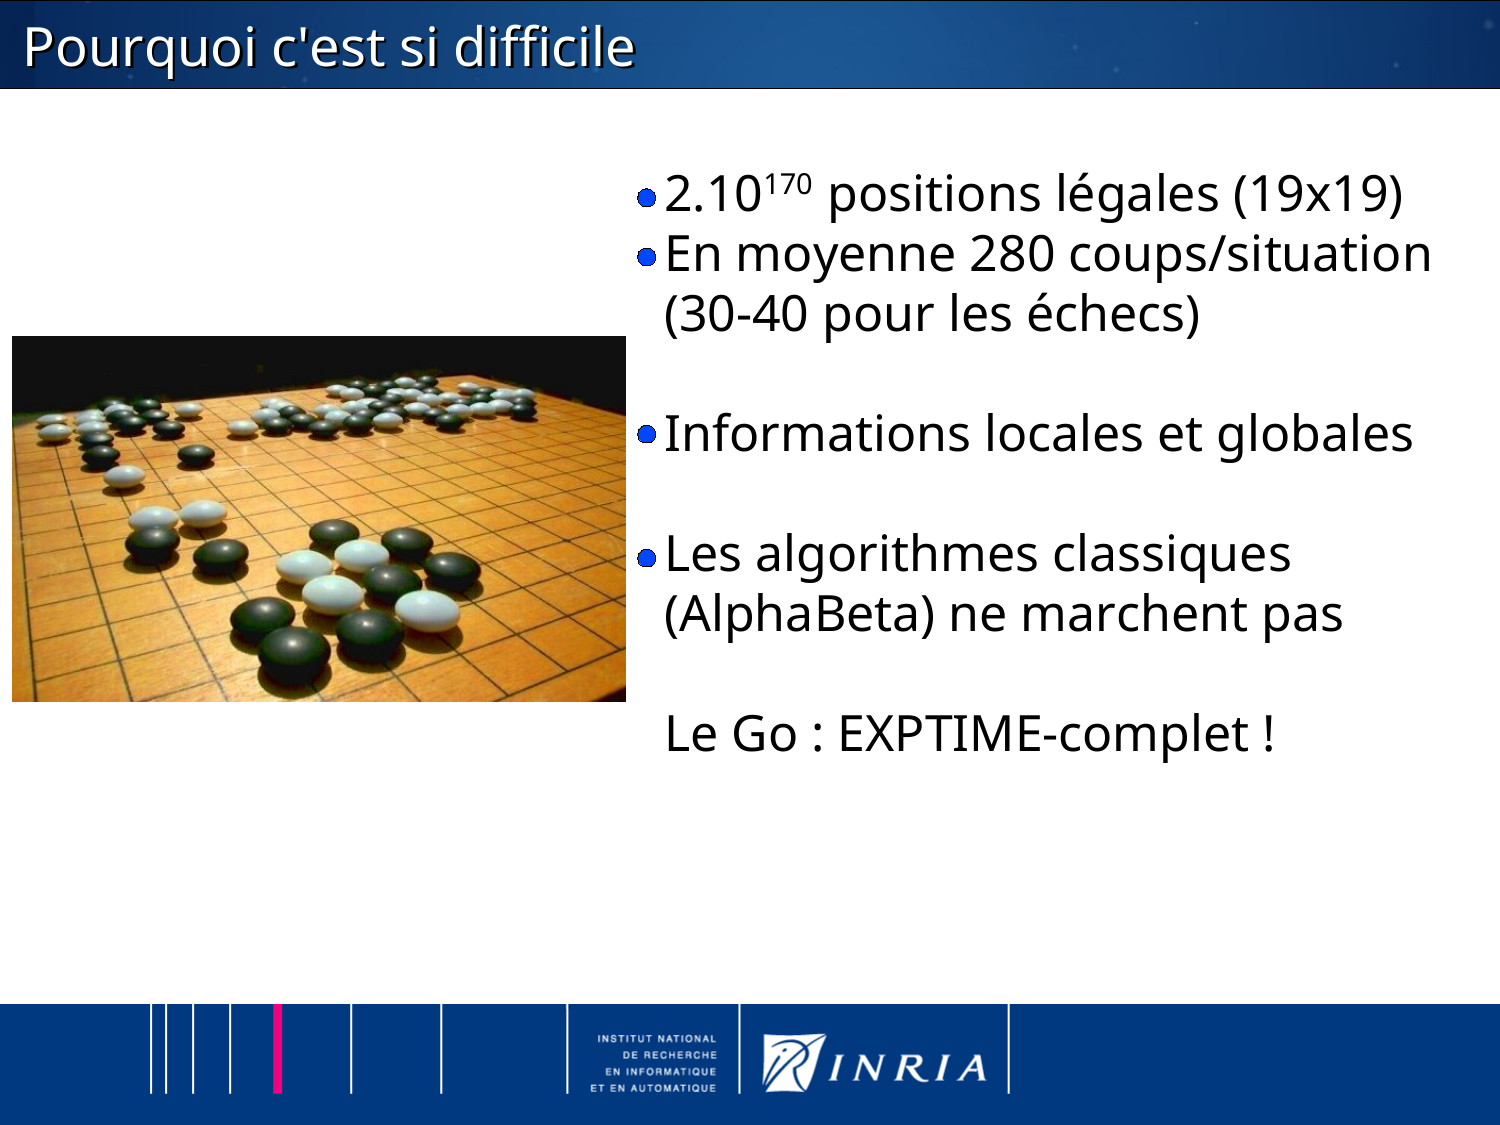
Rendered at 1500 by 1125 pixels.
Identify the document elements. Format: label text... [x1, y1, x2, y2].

picture [12, 336, 626, 702]
text_box [637, 248, 656, 266]
picture [0, 1004, 1500, 1125]
text_box [637, 425, 656, 443]
text_box Pourquoi c'est si difficile [0, 0, 1500, 89]
text_box [637, 549, 656, 567]
text_box 2.10170 positions légales (19x19) En moyenne 280 coups/situation (30-40 pour les échecs) Informations locales et globales Les algorithmes classiques (AlphaBeta) ne marchent pas Le Go : EXPTIME-complet ! [649, 153, 1500, 769]
text_box [637, 188, 656, 207]
